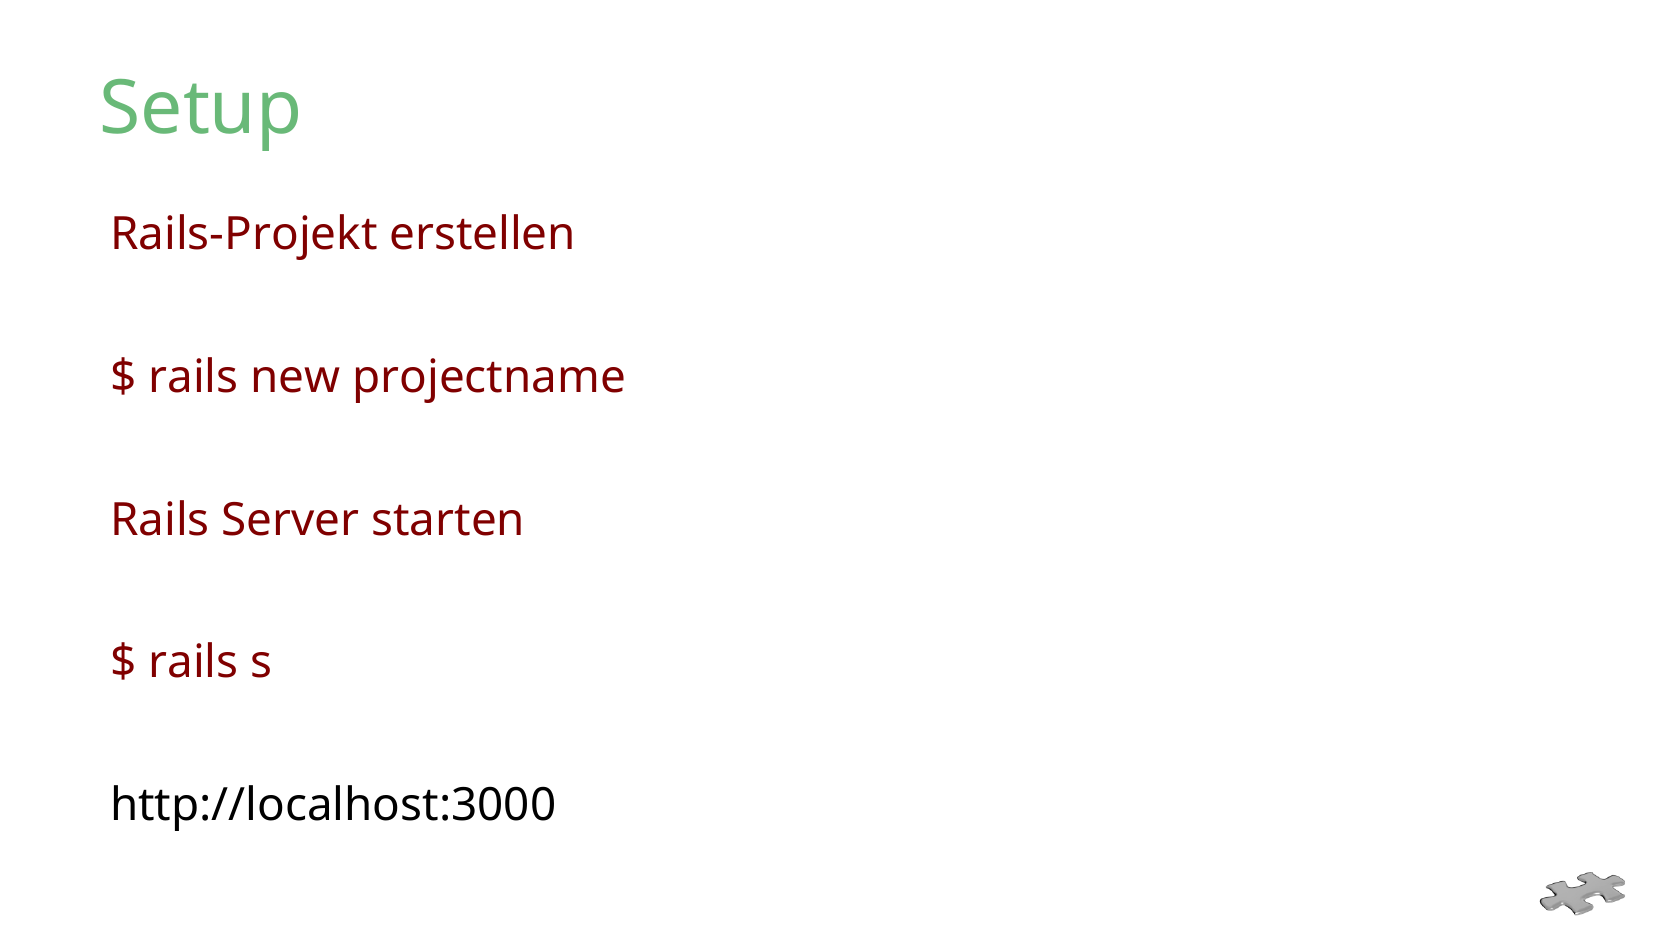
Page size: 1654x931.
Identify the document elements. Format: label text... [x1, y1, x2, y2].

list Rails-Projekt erstellen $ rails new projectname Rails Server starten $ rails s http://localhost:3000 [110, 200, 1361, 566]
text_box [78, 566, 1599, 826]
title Setup [99, 54, 1535, 154]
picture [1539, 871, 1626, 916]
